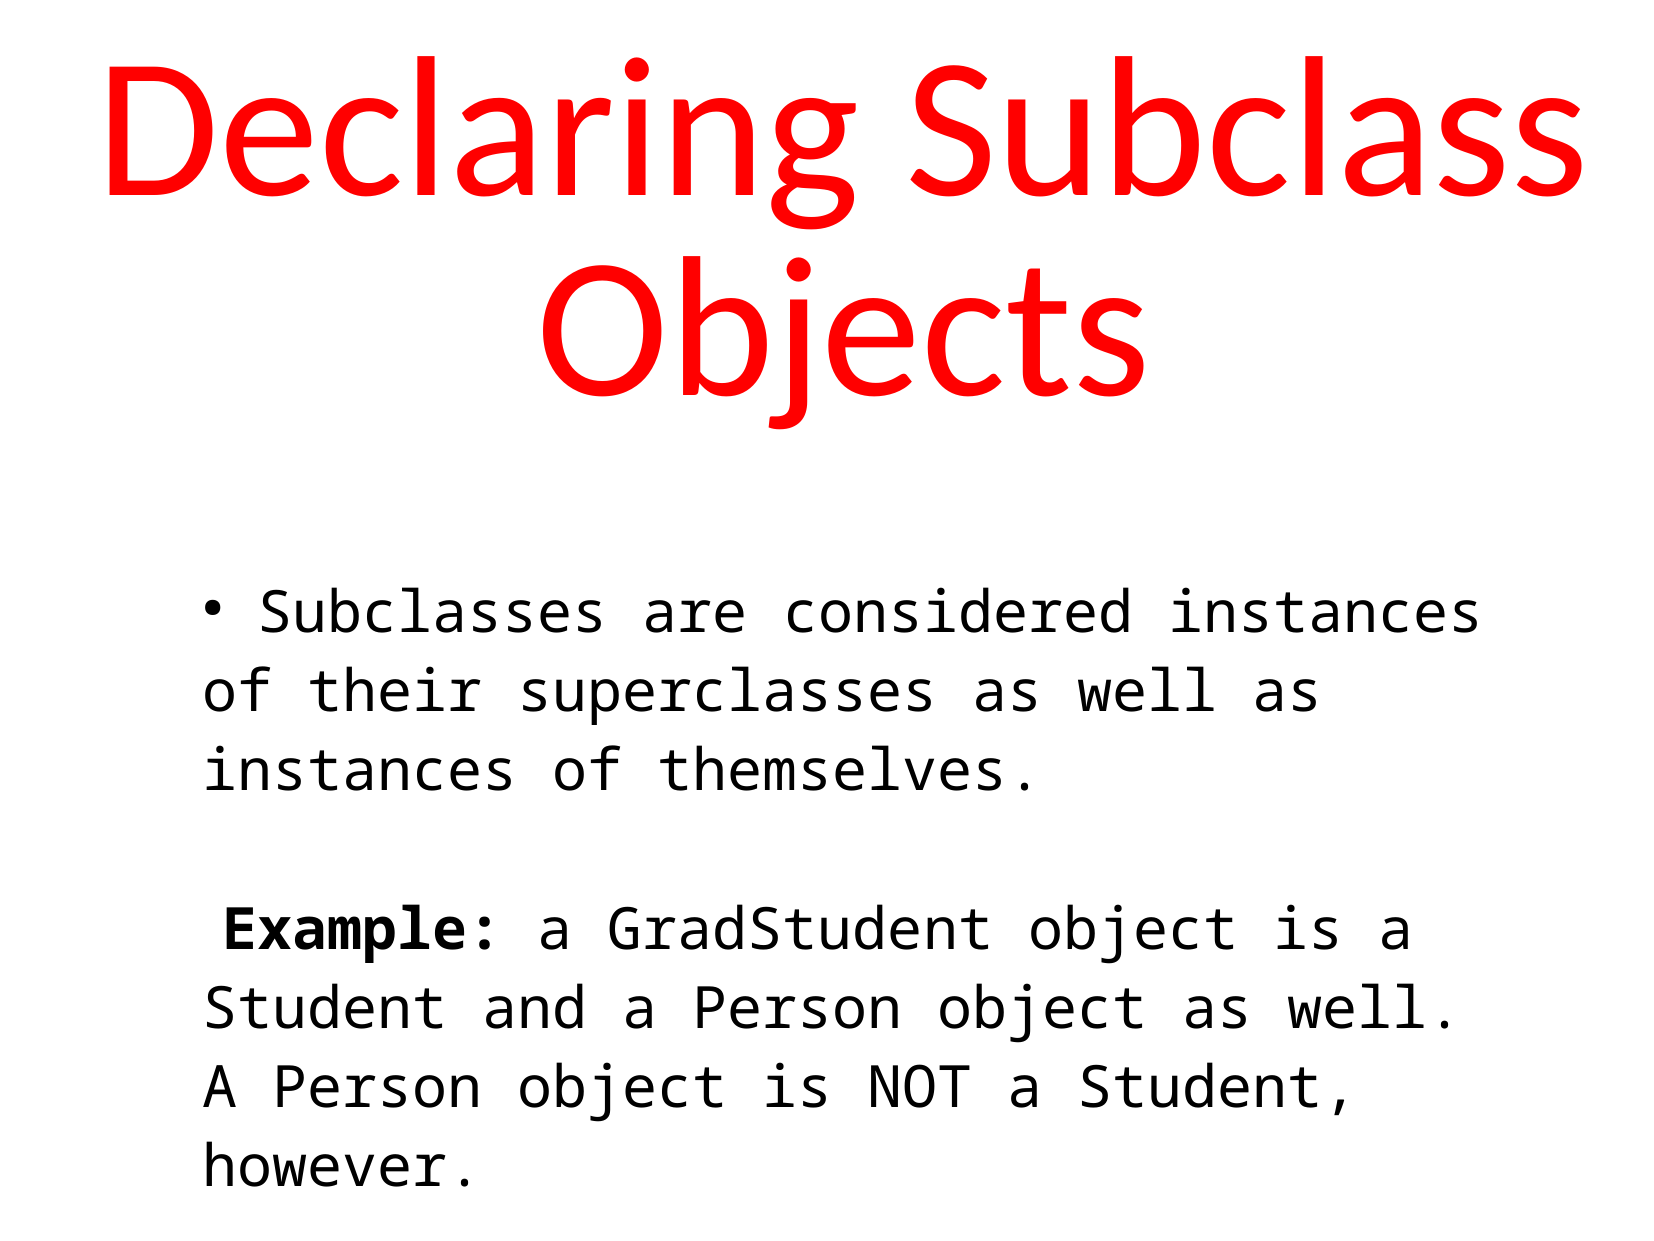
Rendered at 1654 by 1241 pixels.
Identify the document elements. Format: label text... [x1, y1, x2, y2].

text_box Subclasses are considered instances of their superclasses as well as instances of themselves. Example: a GradStudent object is a Student and a Person object as well. A Person object is NOT a Student, however. [187, 562, 1538, 1190]
text_box Declaring Subclass Objects [37, 37, 1651, 541]
